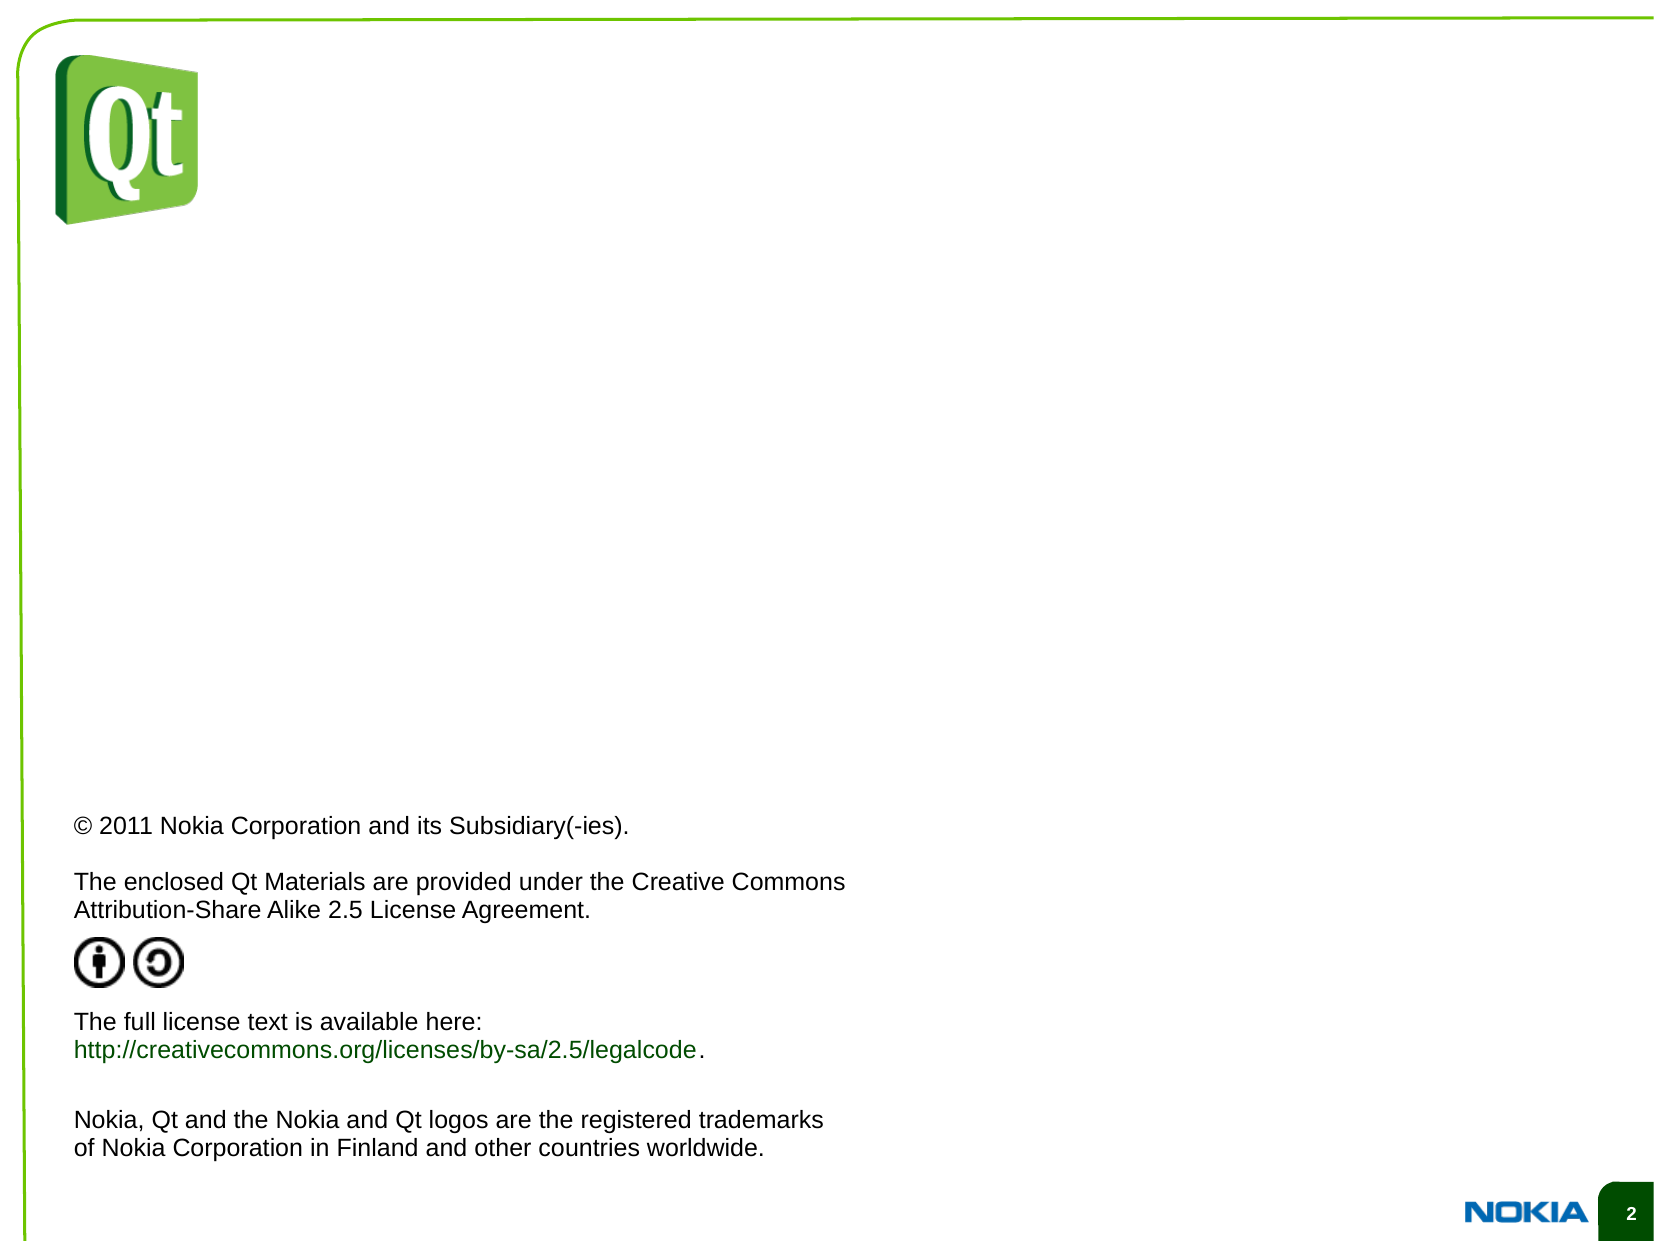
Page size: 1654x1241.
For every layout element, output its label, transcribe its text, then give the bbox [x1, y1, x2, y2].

picture [133, 937, 184, 988]
picture [74, 937, 125, 988]
picture [1465, 1201, 1589, 1223]
text_box © 2011 Nokia Corporation and its Subsidiary(-ies). The enclosed Qt Materials are provided under the Creative Commons Attribution-Share Alike 2.5 License Agreement. The full license text is available here: http://creativecommons.org/licenses/by-sa/2.5/legalcode. Nokia, Qt and the Nokia and Qt logos are the registered trademarks of Nokia Corporation in Finland and other countries worldwide. [59, 804, 1188, 1241]
picture [55, 55, 198, 225]
